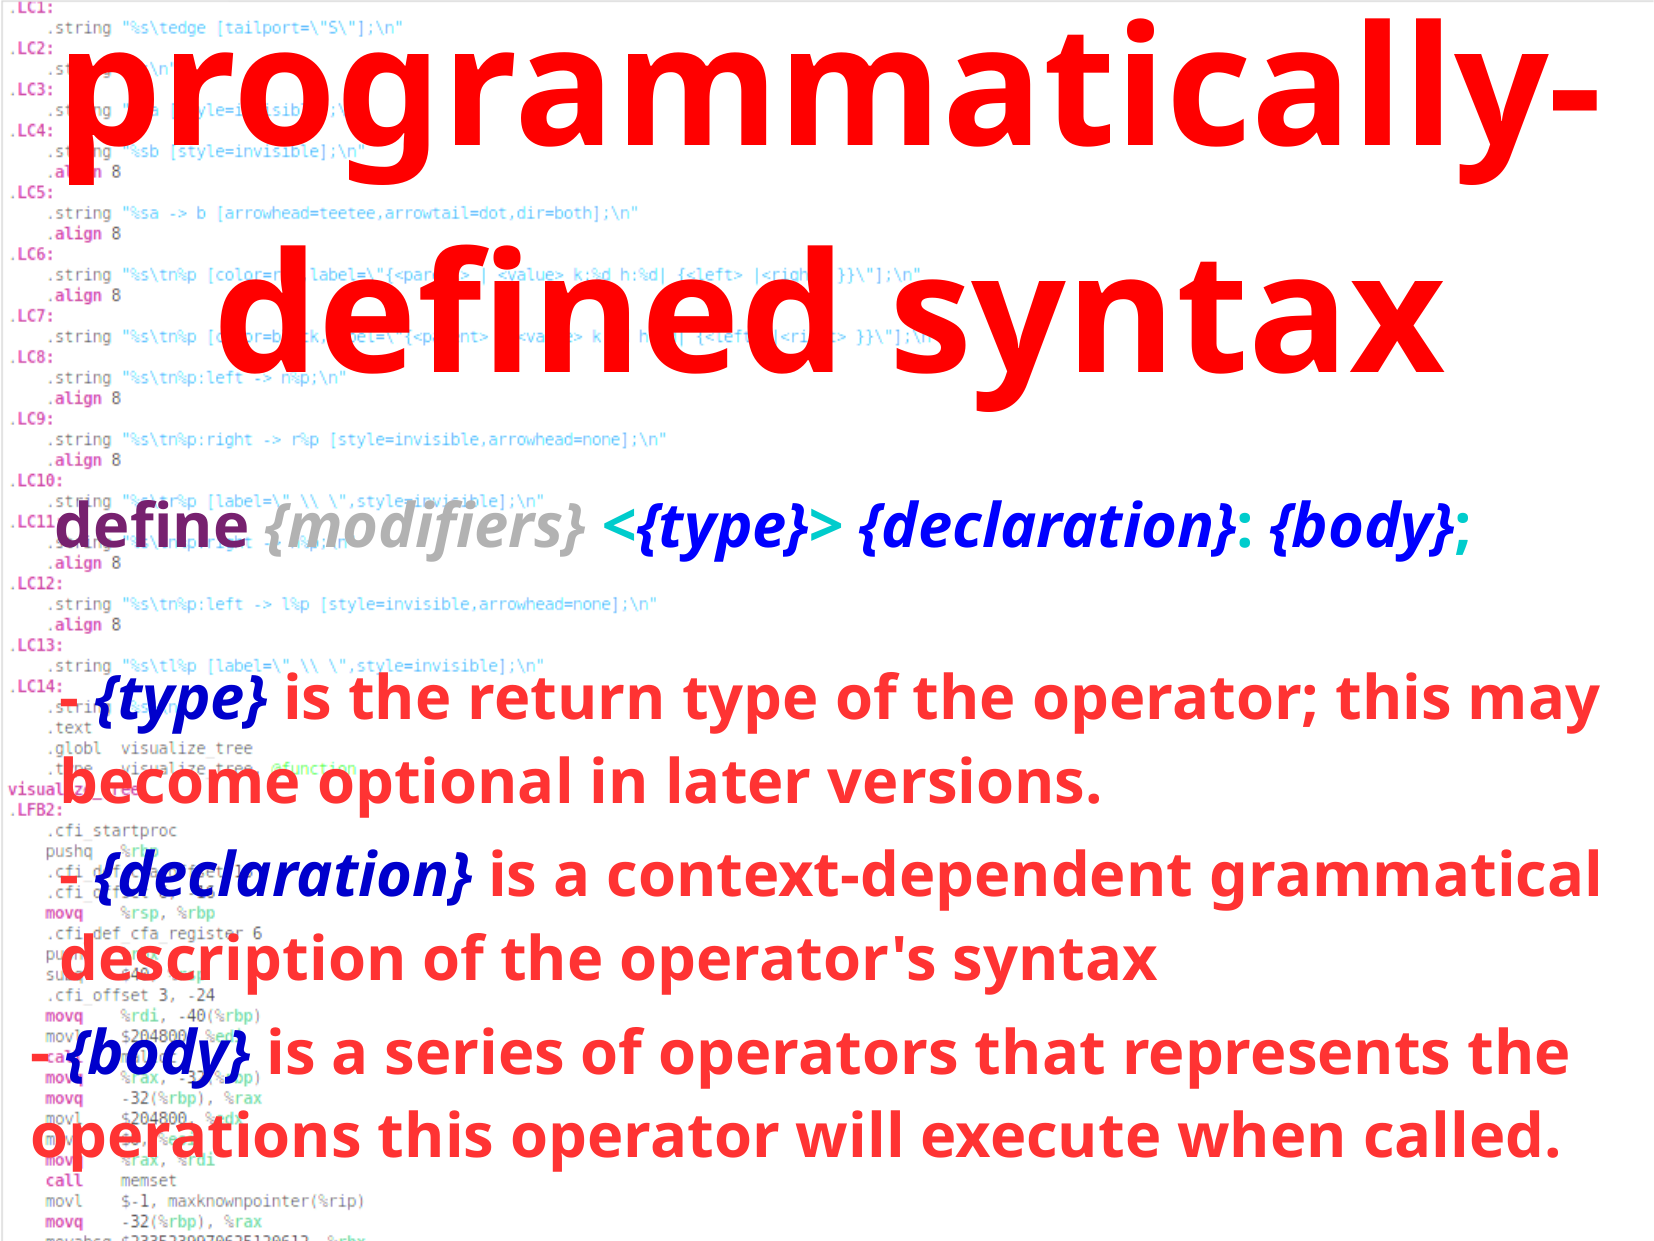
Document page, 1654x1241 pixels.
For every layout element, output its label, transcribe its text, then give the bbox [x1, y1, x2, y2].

text_box - {declaration} is a context-dependent grammatical description of the operator's syntax [45, 823, 1654, 1000]
text_box define {modifiers} <{type}> {declaration}: {body}; [40, 473, 1621, 574]
picture [0, 0, 1654, 1241]
text_box - {body} is a series of operators that represents the operations this operator will execute when called. [15, 1000, 1654, 1186]
text_box - {type} is the return type of the operator; this may become optional in later versions. [45, 646, 1630, 823]
text_box programmatically-defined syntax [30, 0, 1630, 436]
